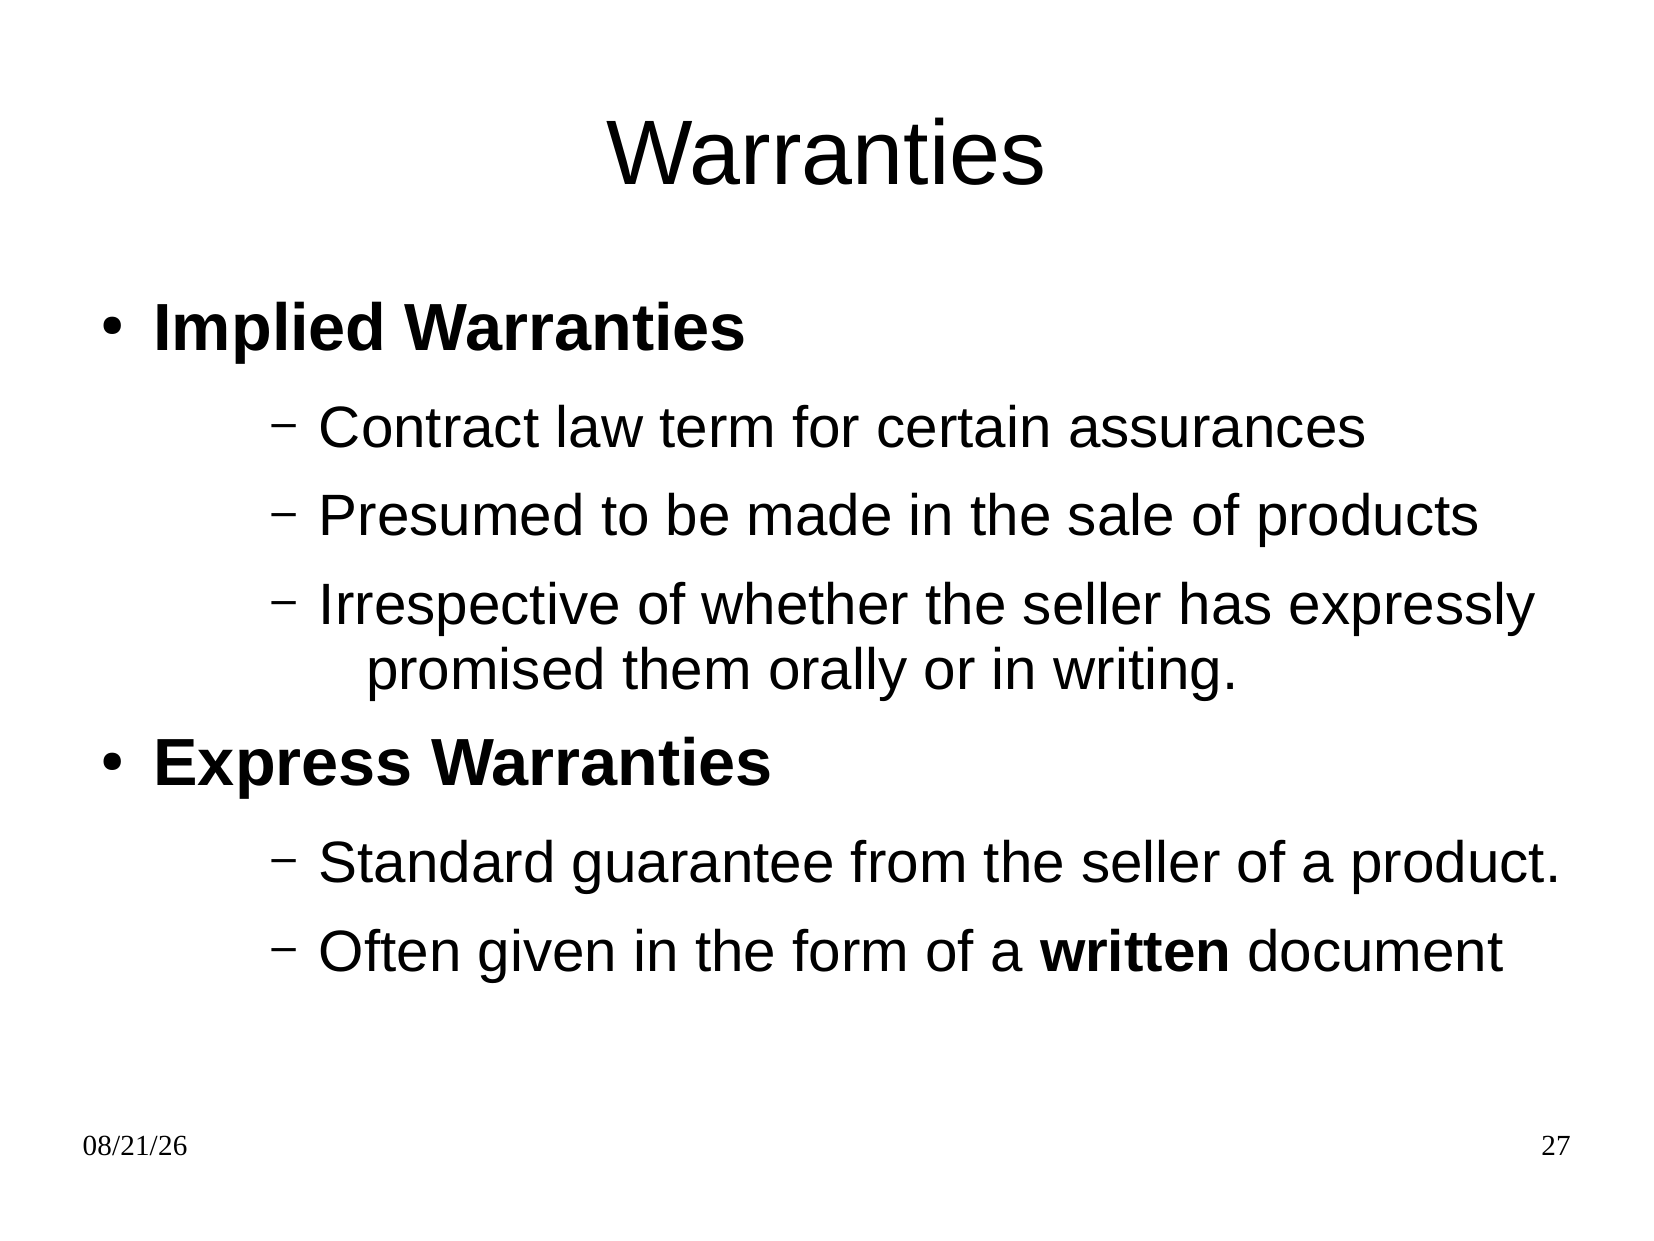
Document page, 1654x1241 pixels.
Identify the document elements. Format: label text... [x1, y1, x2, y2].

list Implied Warranties Contract law term for certain assurances Presumed to be made in the sale of products Irrespective of whether the seller has expressly promised them orally or in writing. Express Warranties Standard guarantee from the seller of a product. Often given in the form of a written document [82, 290, 1571, 1094]
title Warranties [82, 56, 1571, 250]
